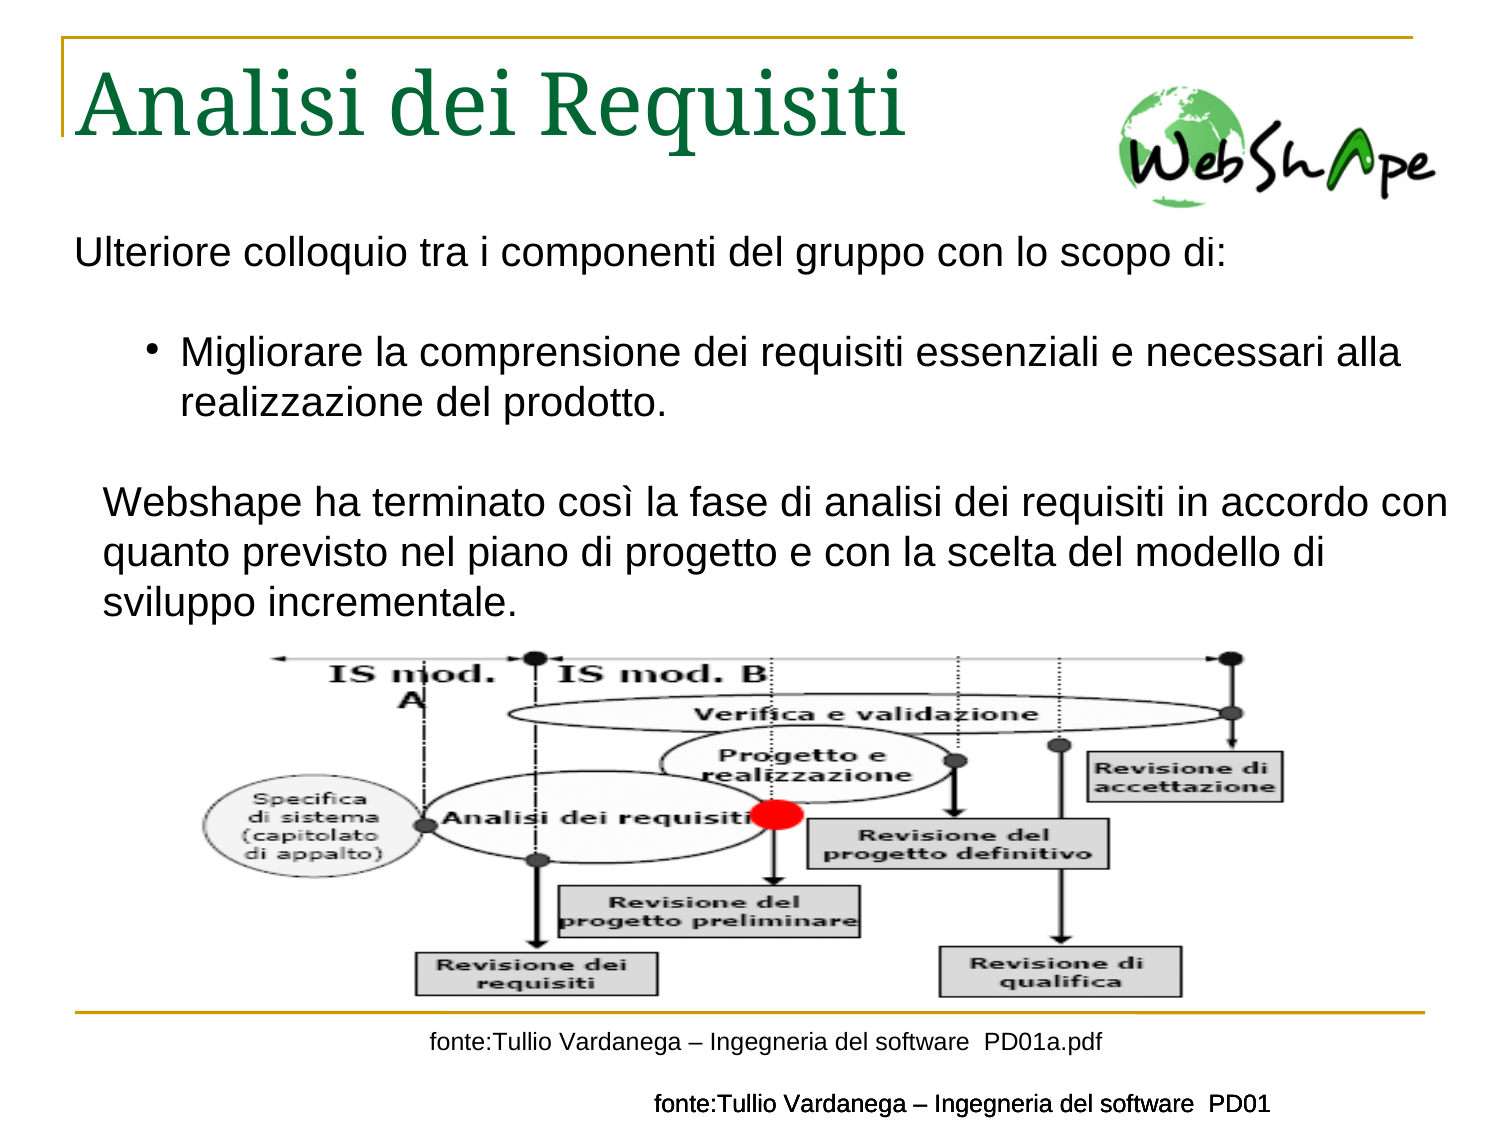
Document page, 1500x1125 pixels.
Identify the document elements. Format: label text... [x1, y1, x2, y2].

picture [1092, 59, 1447, 237]
text_box fonte:Tullio Vardanega – Ingegneria del software PD01 [639, 1080, 1288, 1125]
text_box fonte:Tullio Vardanega – Ingegneria del software PD01a.pdf [414, 1018, 1120, 1063]
title Analisi dei Requisiti [75, 50, 1424, 153]
picture [185, 649, 1300, 1004]
text_box Ulteriore colloquio tra i componenti del gruppo con lo scopo di: Migliorare la comprensione dei requisiti essenziali e necessari alla realizzazione del prodotto. Webshape ha terminato così la fase di analisi dei requisiti in accordo con quanto previsto nel piano di progetto e con la scelta del modello di sviluppo incrementale. [59, 217, 1477, 650]
